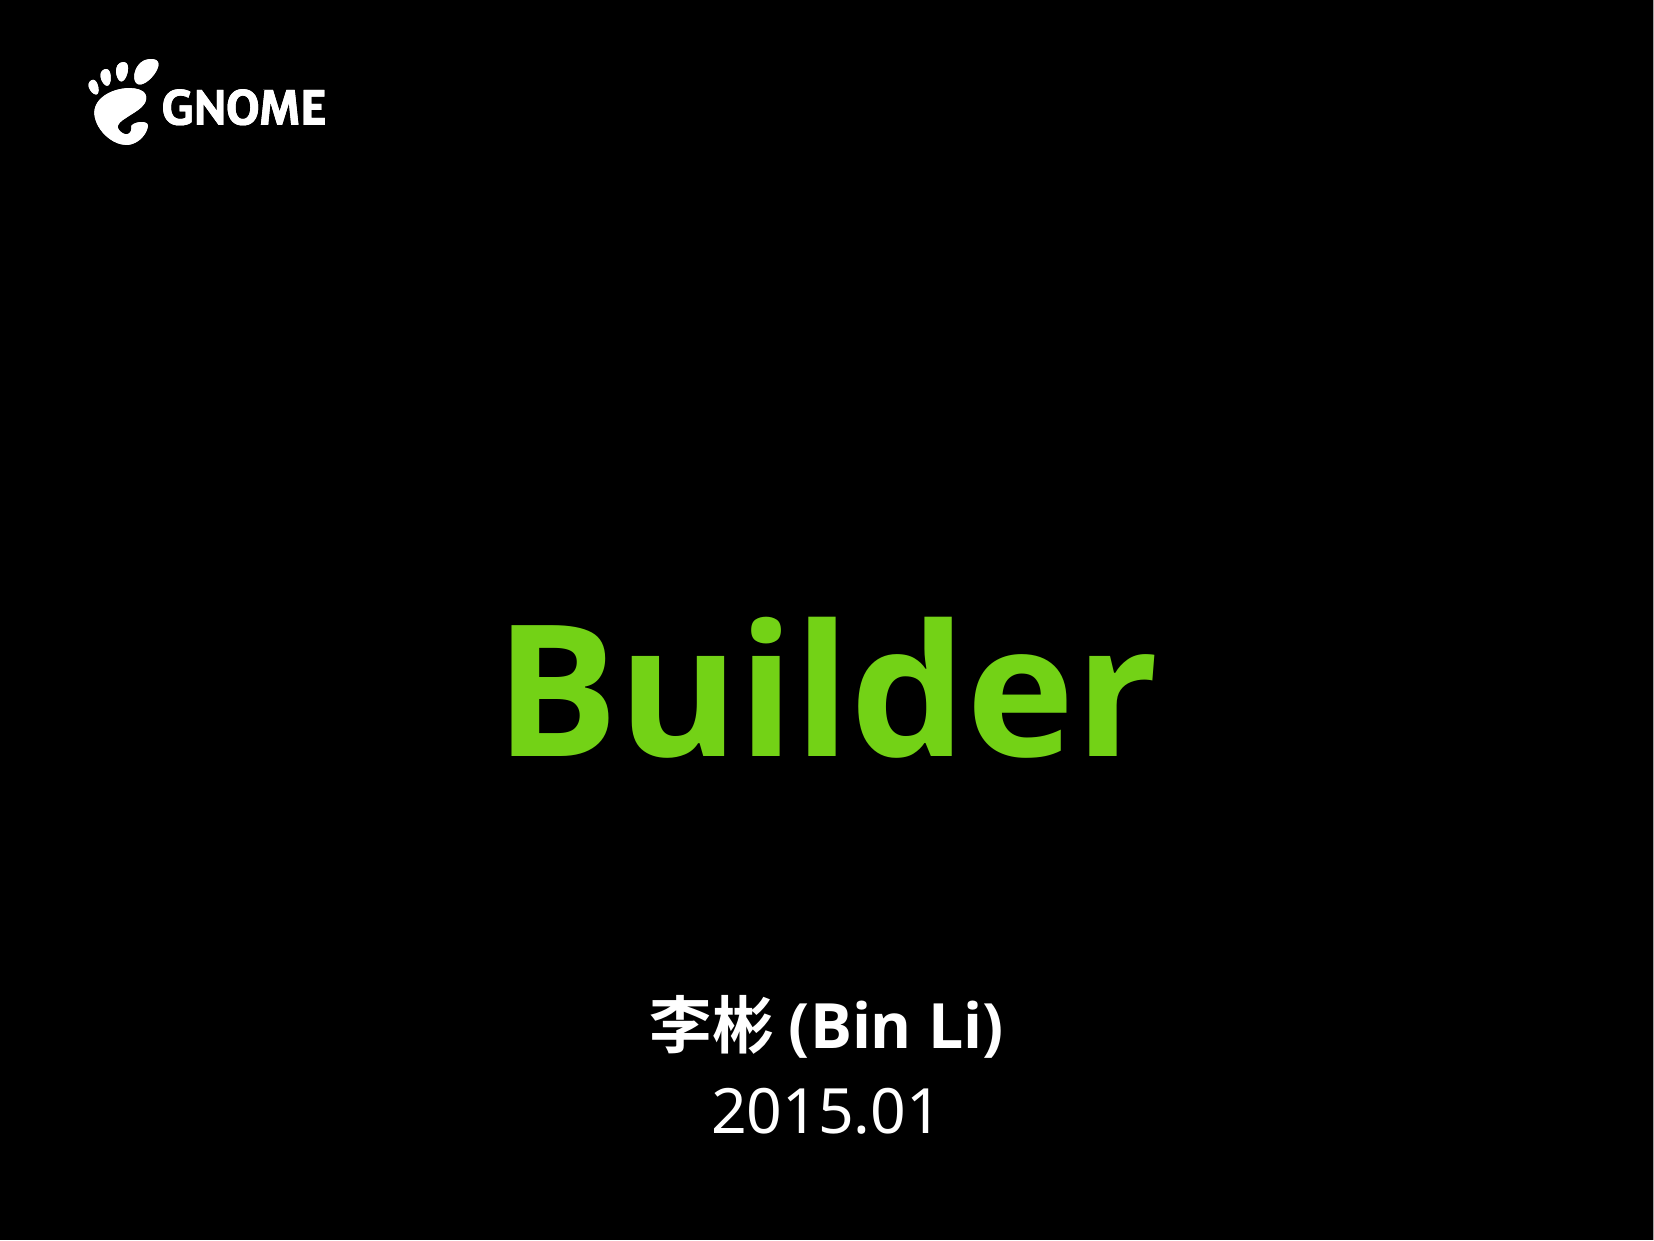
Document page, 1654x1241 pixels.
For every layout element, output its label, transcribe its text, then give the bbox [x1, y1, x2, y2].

text_box [227, 89, 259, 126]
text_box [303, 89, 325, 125]
text_box [100, 69, 111, 86]
text_box [260, 89, 299, 125]
text_box [88, 79, 99, 95]
text_box [94, 88, 148, 145]
text_box [134, 59, 159, 85]
text_box 李彬(Bin Li) 2015.01 [118, 974, 1536, 1182]
text_box Builder [118, 118, 1536, 857]
text_box [196, 89, 224, 125]
text_box [163, 89, 192, 126]
text_box [116, 62, 129, 82]
